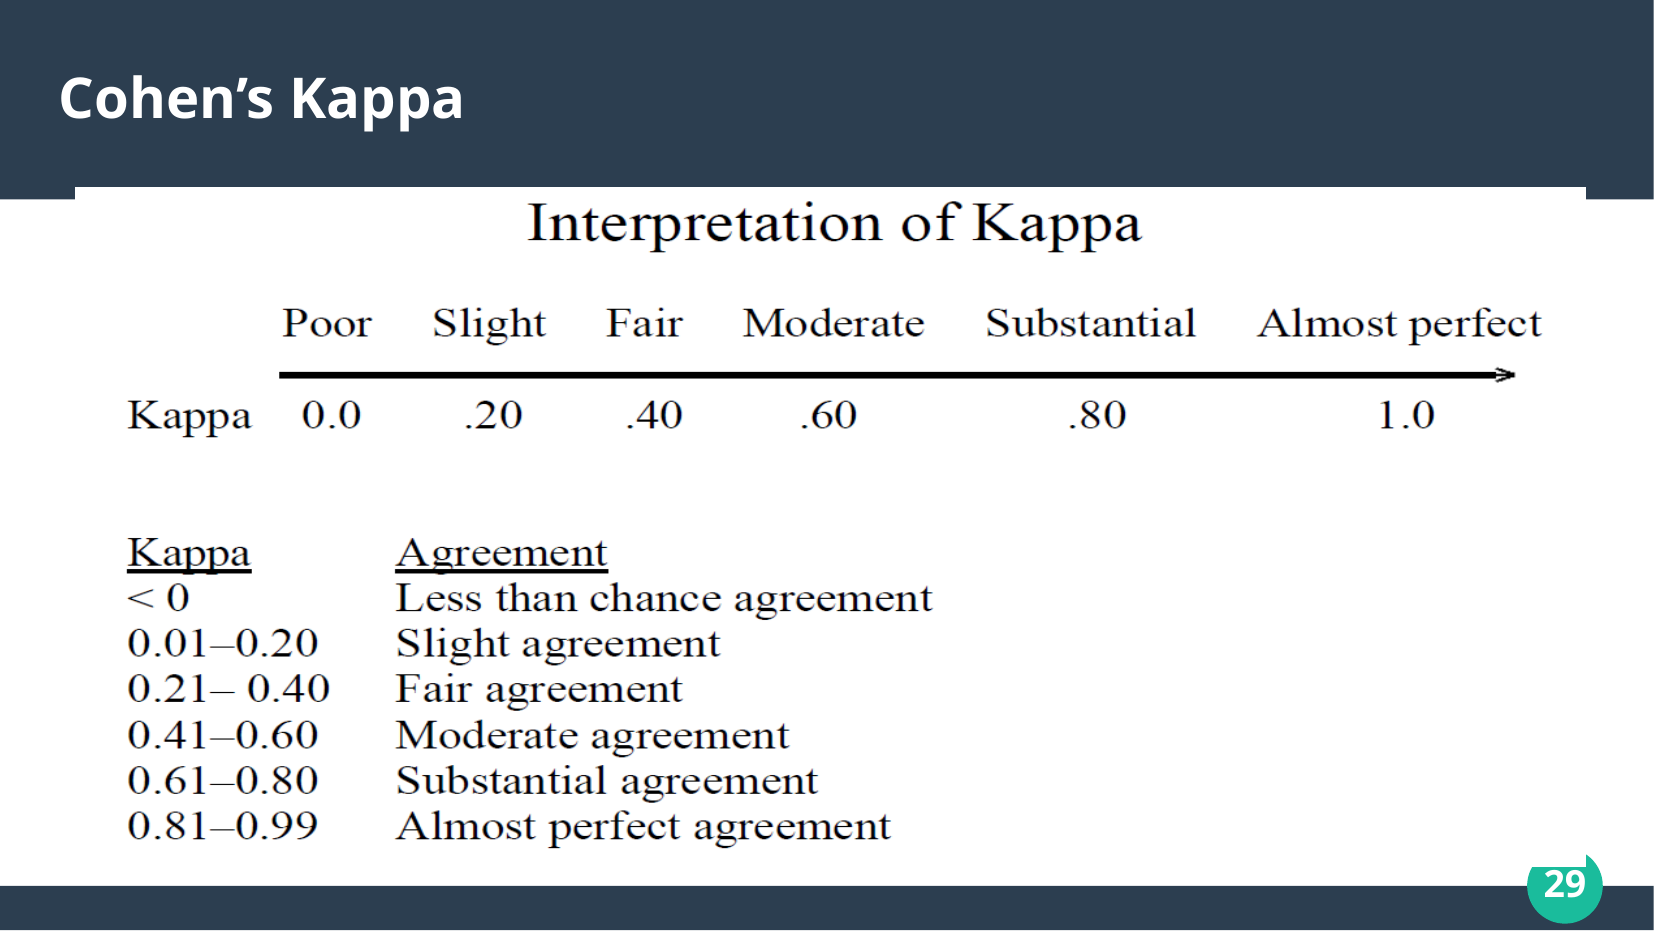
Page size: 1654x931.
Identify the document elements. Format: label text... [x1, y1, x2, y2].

picture [75, 187, 1586, 867]
title Cohen’s Kappa [59, 37, 1595, 155]
